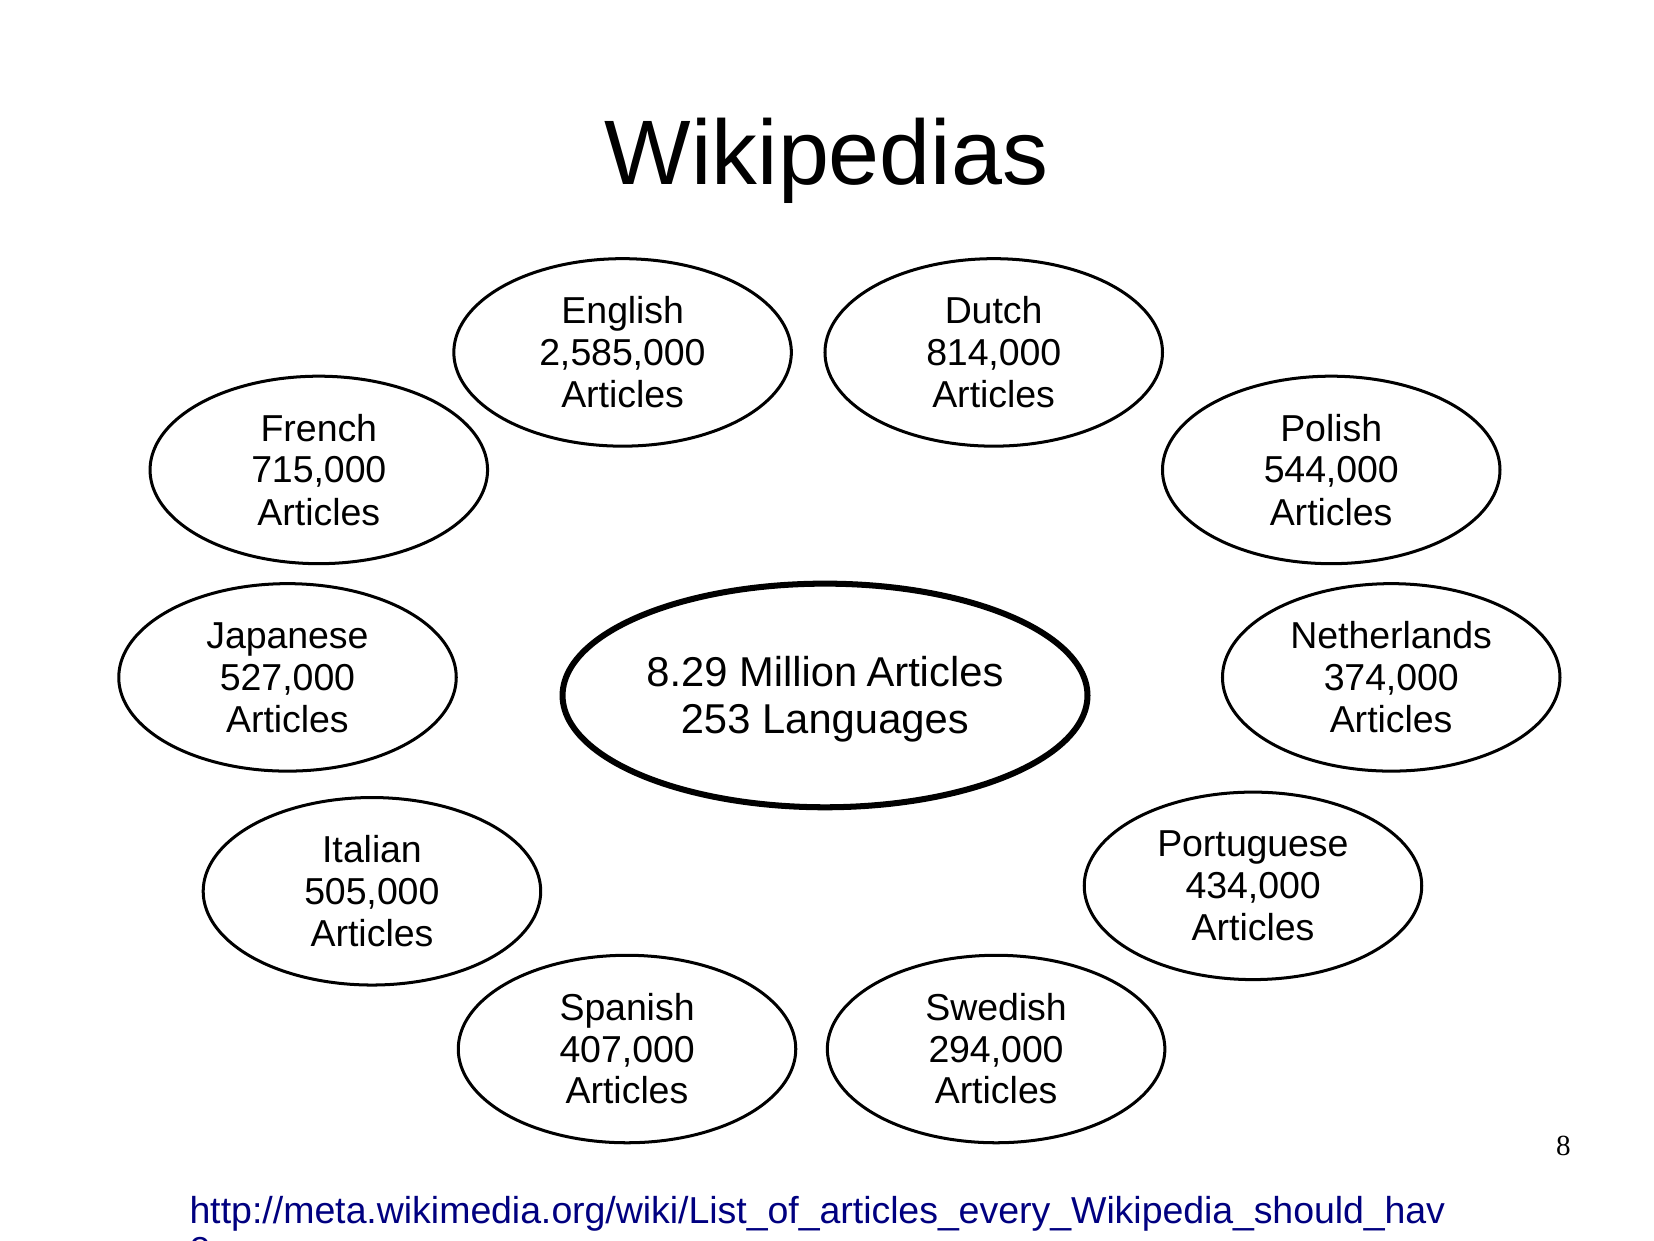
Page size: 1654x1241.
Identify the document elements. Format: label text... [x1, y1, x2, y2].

text_box 8.29 Million Articles 253 Languages [562, 583, 1088, 808]
text_box Netherlands 374,000 Articles [1222, 583, 1561, 772]
text_box Japanese 527,000 Articles [118, 583, 457, 772]
text_box English 2,585,000 Articles [453, 258, 792, 447]
text_box French 715,000 Articles [150, 376, 488, 564]
text_box Swedish 294,000 Articles [827, 955, 1165, 1143]
text_box Portuguese 434,000 Articles [1084, 792, 1422, 980]
text_box Spanish 407,000 Articles [458, 955, 796, 1143]
text_box Italian 505,000 Articles [203, 797, 541, 986]
text_box Dutch 814,000 Articles [825, 258, 1163, 447]
text_box http://meta.wikimedia.org/wiki/List_of_articles_every_Wikipedia_should_have [174, 1182, 1480, 1240]
title Wikipedias [82, 49, 1571, 257]
text_box Polish 544,000 Articles [1162, 376, 1501, 564]
